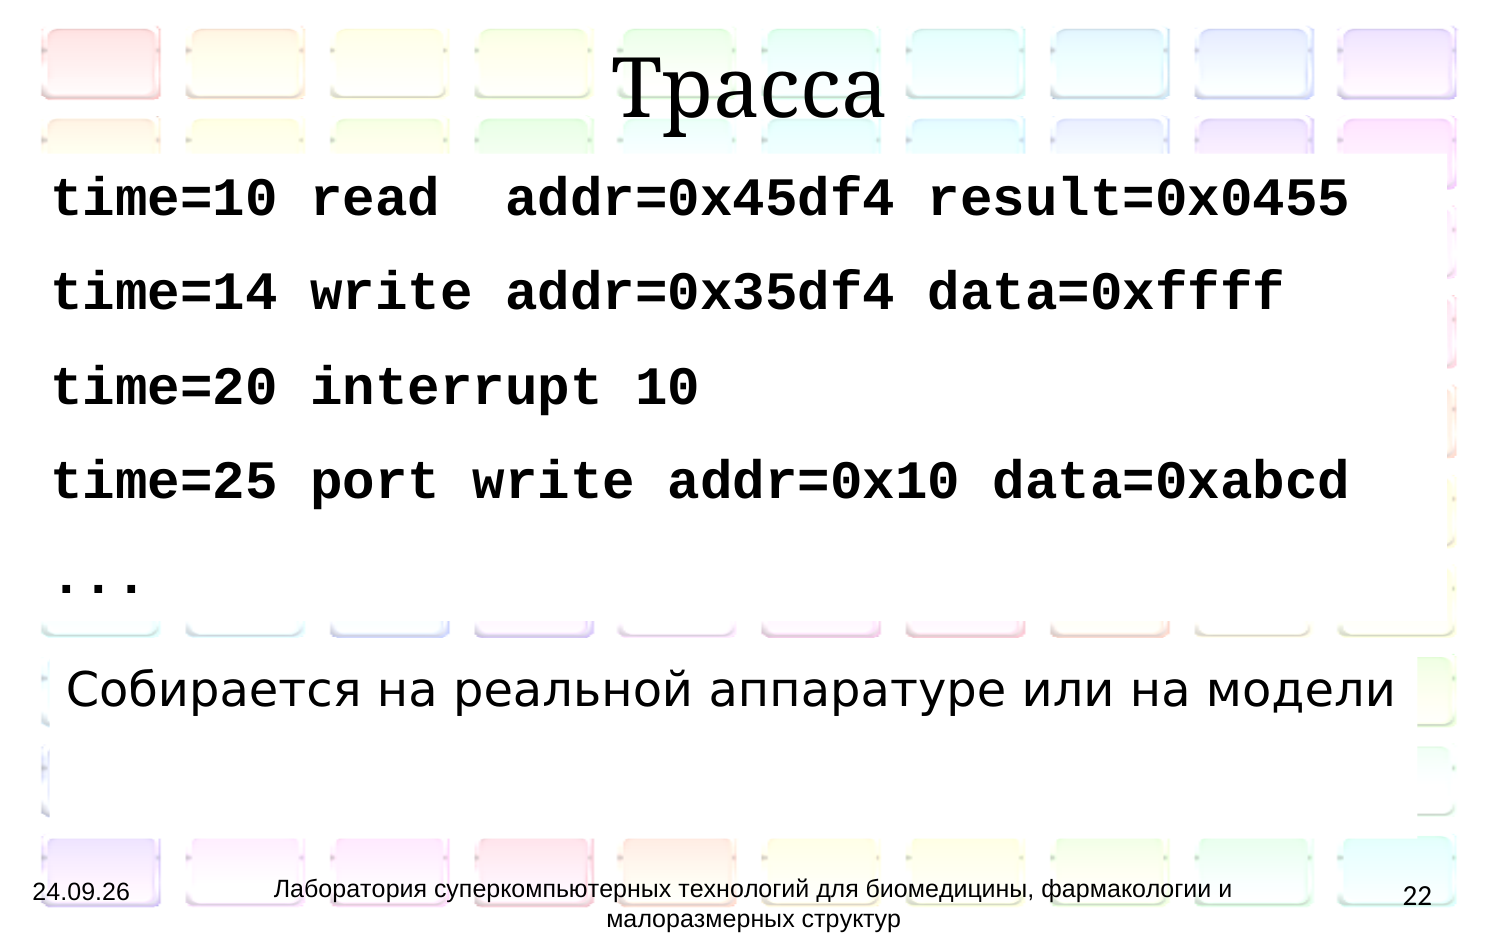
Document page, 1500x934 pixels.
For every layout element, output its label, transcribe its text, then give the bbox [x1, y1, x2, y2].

text_box Лаборатория суперкомпьютерных технологий для биомедицины, фармакологии и малоразмерных структур [171, 864, 1338, 915]
text_box 25.11.12 [17, 868, 184, 918]
list time=10 read addr=0x45df4 result=0x0455 time=14 write addr=0x35df4 data=0xffff time=20 interrupt 10 time=25 port write addr=0x10 data=0xabcd ... [35, 153, 1447, 621]
text_box Собирается на реальной аппаратуре или на модели [49, 649, 1418, 839]
text_box <number> [1387, 868, 1473, 918]
picture [0, 0, 1500, 934]
title Трасса [75, 26, 1426, 142]
